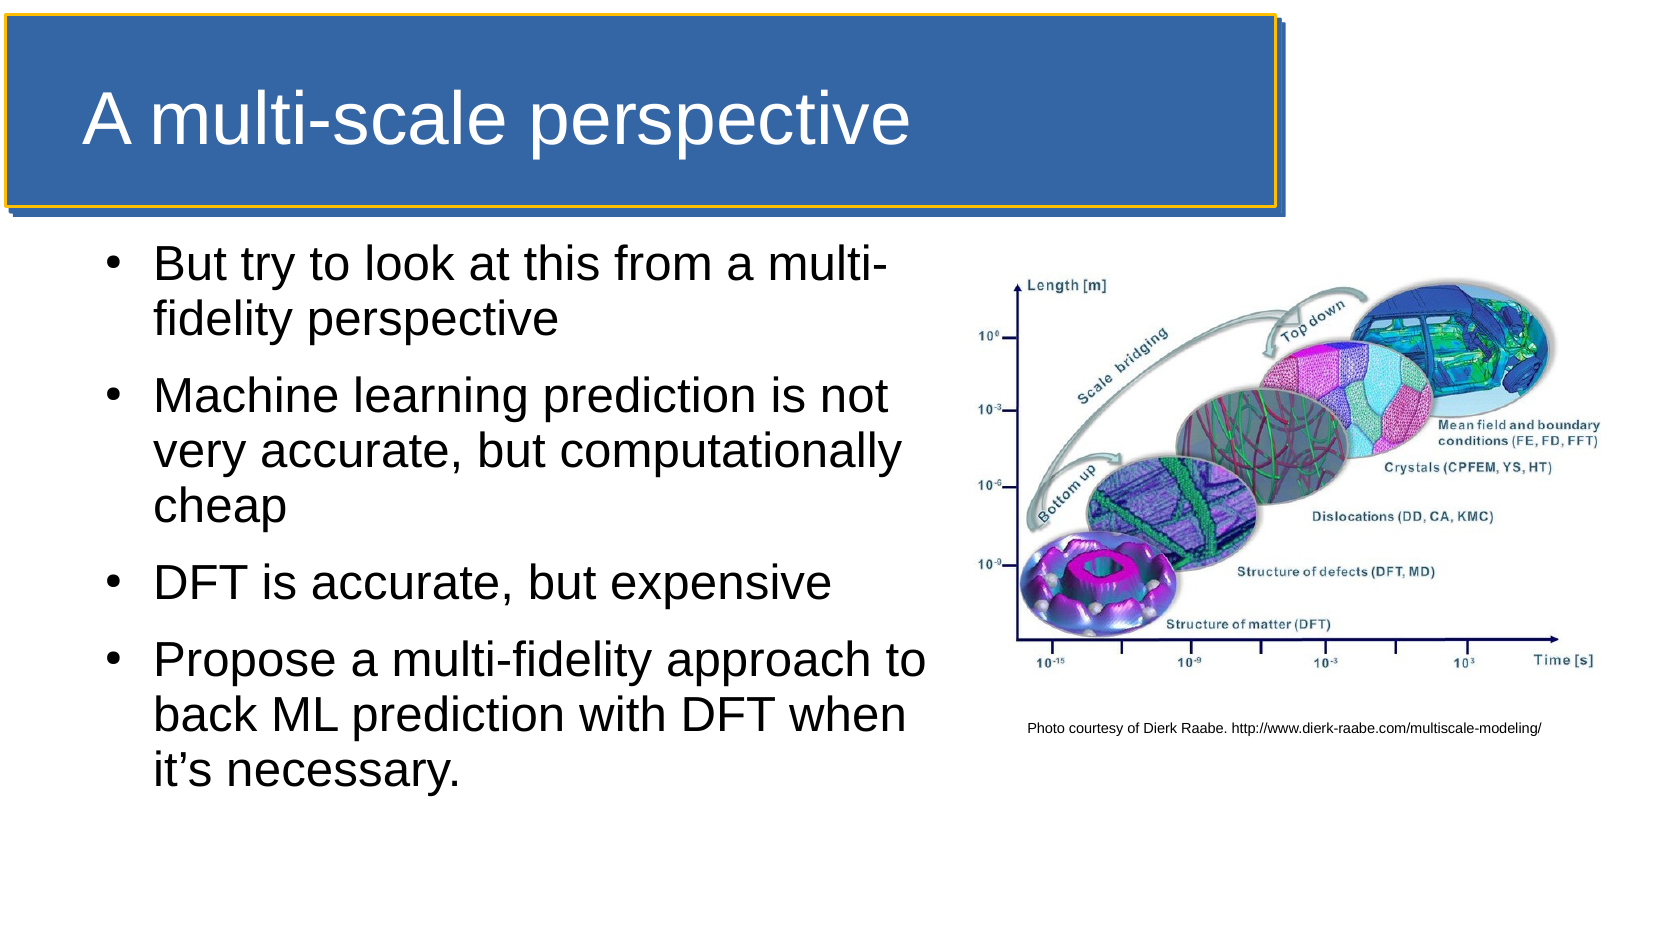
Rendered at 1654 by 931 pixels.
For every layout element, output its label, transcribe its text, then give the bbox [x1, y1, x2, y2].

list But try to look at this from a multi-fidelity perspective Machine learning prediction is not very accurate, but computationally cheap DFT is accurate, but expensive Propose a multi-fidelity approach to back ML prediction with DFT when it’s necessary. [88, 236, 938, 798]
text_box Photo courtesy of Dierk Raabe. http://www.dierk-raabe.com/multiscale-modeling/ [1012, 712, 1613, 751]
title A multi-scale perspective [82, 44, 1235, 192]
picture [968, 261, 1613, 676]
